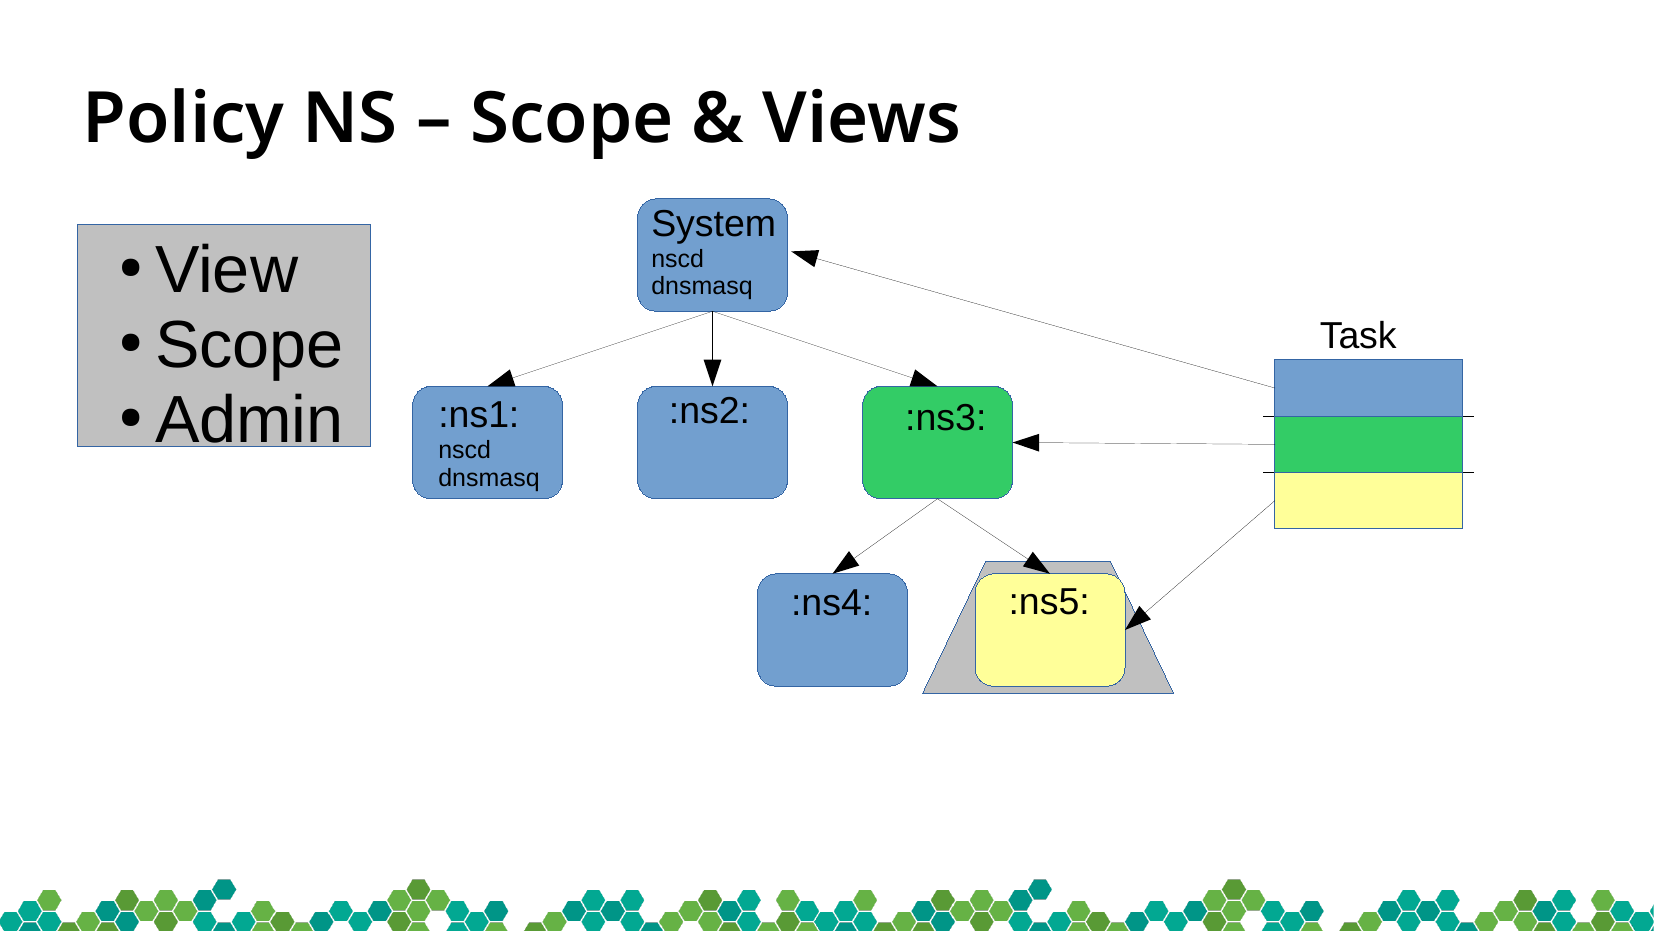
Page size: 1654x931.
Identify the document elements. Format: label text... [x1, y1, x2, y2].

title Policy NS – Scope & Views [82, 37, 1571, 193]
picture [0, 871, 1654, 931]
text_box [556, 390, 563, 495]
text_box :ns5: [993, 573, 1105, 631]
text_box :ns1: nscd dnsmasq [423, 385, 556, 499]
text_box [637, 386, 788, 499]
text_box :ns2: [654, 382, 766, 440]
text_box :ns3: [890, 389, 1002, 447]
text_box [1274, 359, 1463, 529]
text_box View Scope Admin [104, 225, 359, 465]
text_box [862, 386, 1013, 499]
text_box [412, 388, 423, 497]
text_box System nscd dnsmasq [636, 195, 792, 308]
text_box Task [1305, 307, 1412, 365]
text_box [757, 573, 908, 687]
text_box [77, 224, 371, 447]
text_box :ns4: [776, 573, 888, 631]
text_box [922, 561, 1174, 694]
text_box [645, 308, 780, 312]
